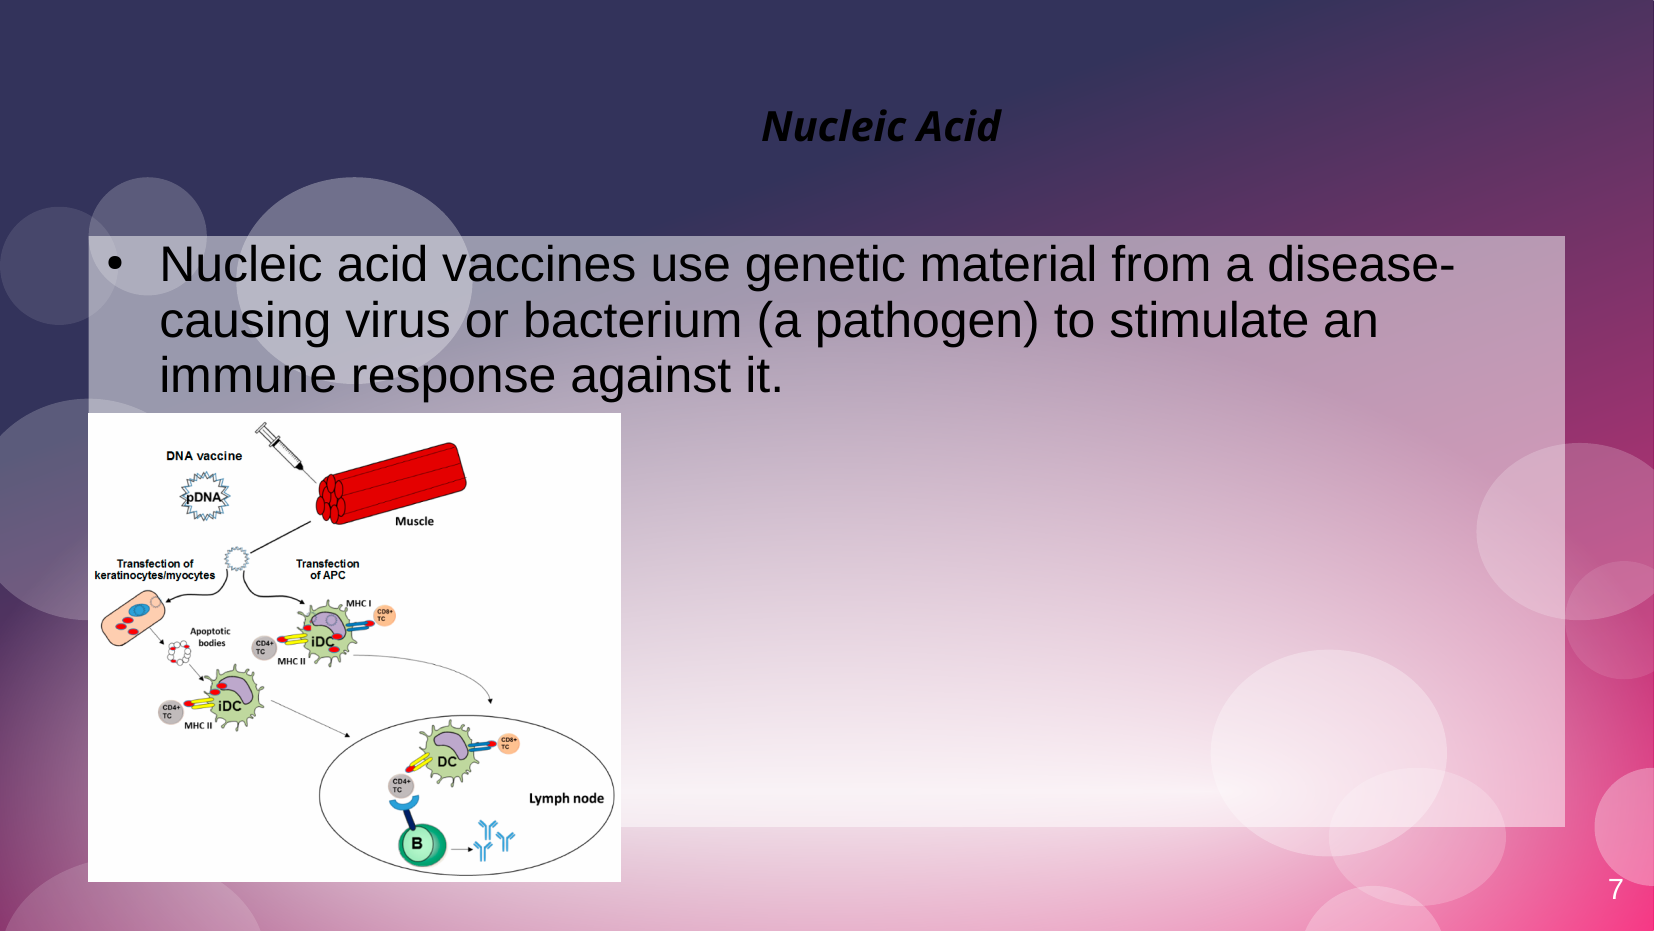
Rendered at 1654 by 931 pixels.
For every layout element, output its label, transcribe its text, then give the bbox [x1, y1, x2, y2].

list Nucleic acid vaccines use genetic material from a disease-causing virus or bacterium (a pathogen) to stimulate an immune response against it. [88, 236, 1565, 827]
title Nucleic Acid [88, 44, 1565, 207]
picture [88, 413, 621, 882]
